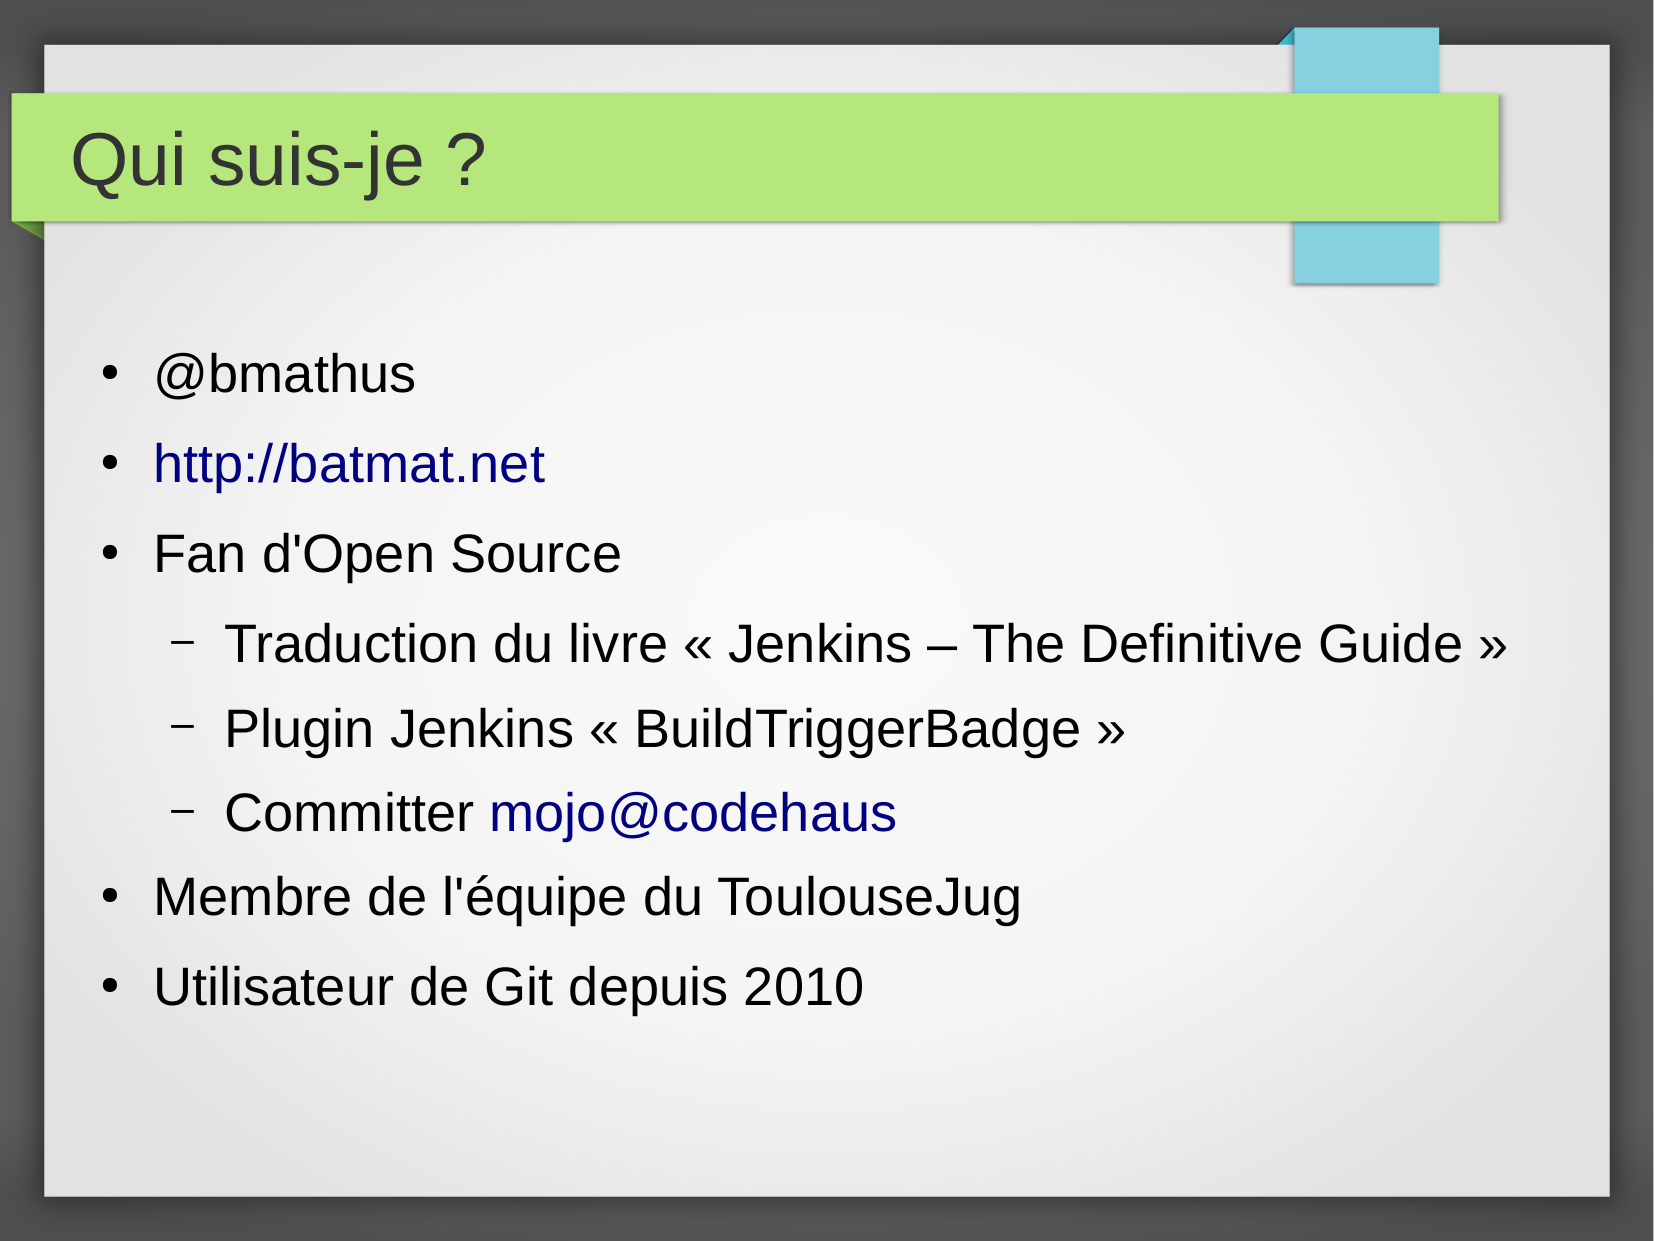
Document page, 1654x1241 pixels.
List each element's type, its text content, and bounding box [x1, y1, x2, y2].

title Qui suis-je ? [70, 106, 1229, 213]
list @bmathus http://batmat.net Fan d'Open Source Traduction du livre « Jenkins – The Definitive Guide » Plugin Jenkins « BuildTriggerBadge » Committer mojo@codehaus Membre de l'équipe du ToulouseJug Utilisateur de Git depuis 2010 [82, 343, 1538, 1063]
picture [0, 0, 1654, 1241]
